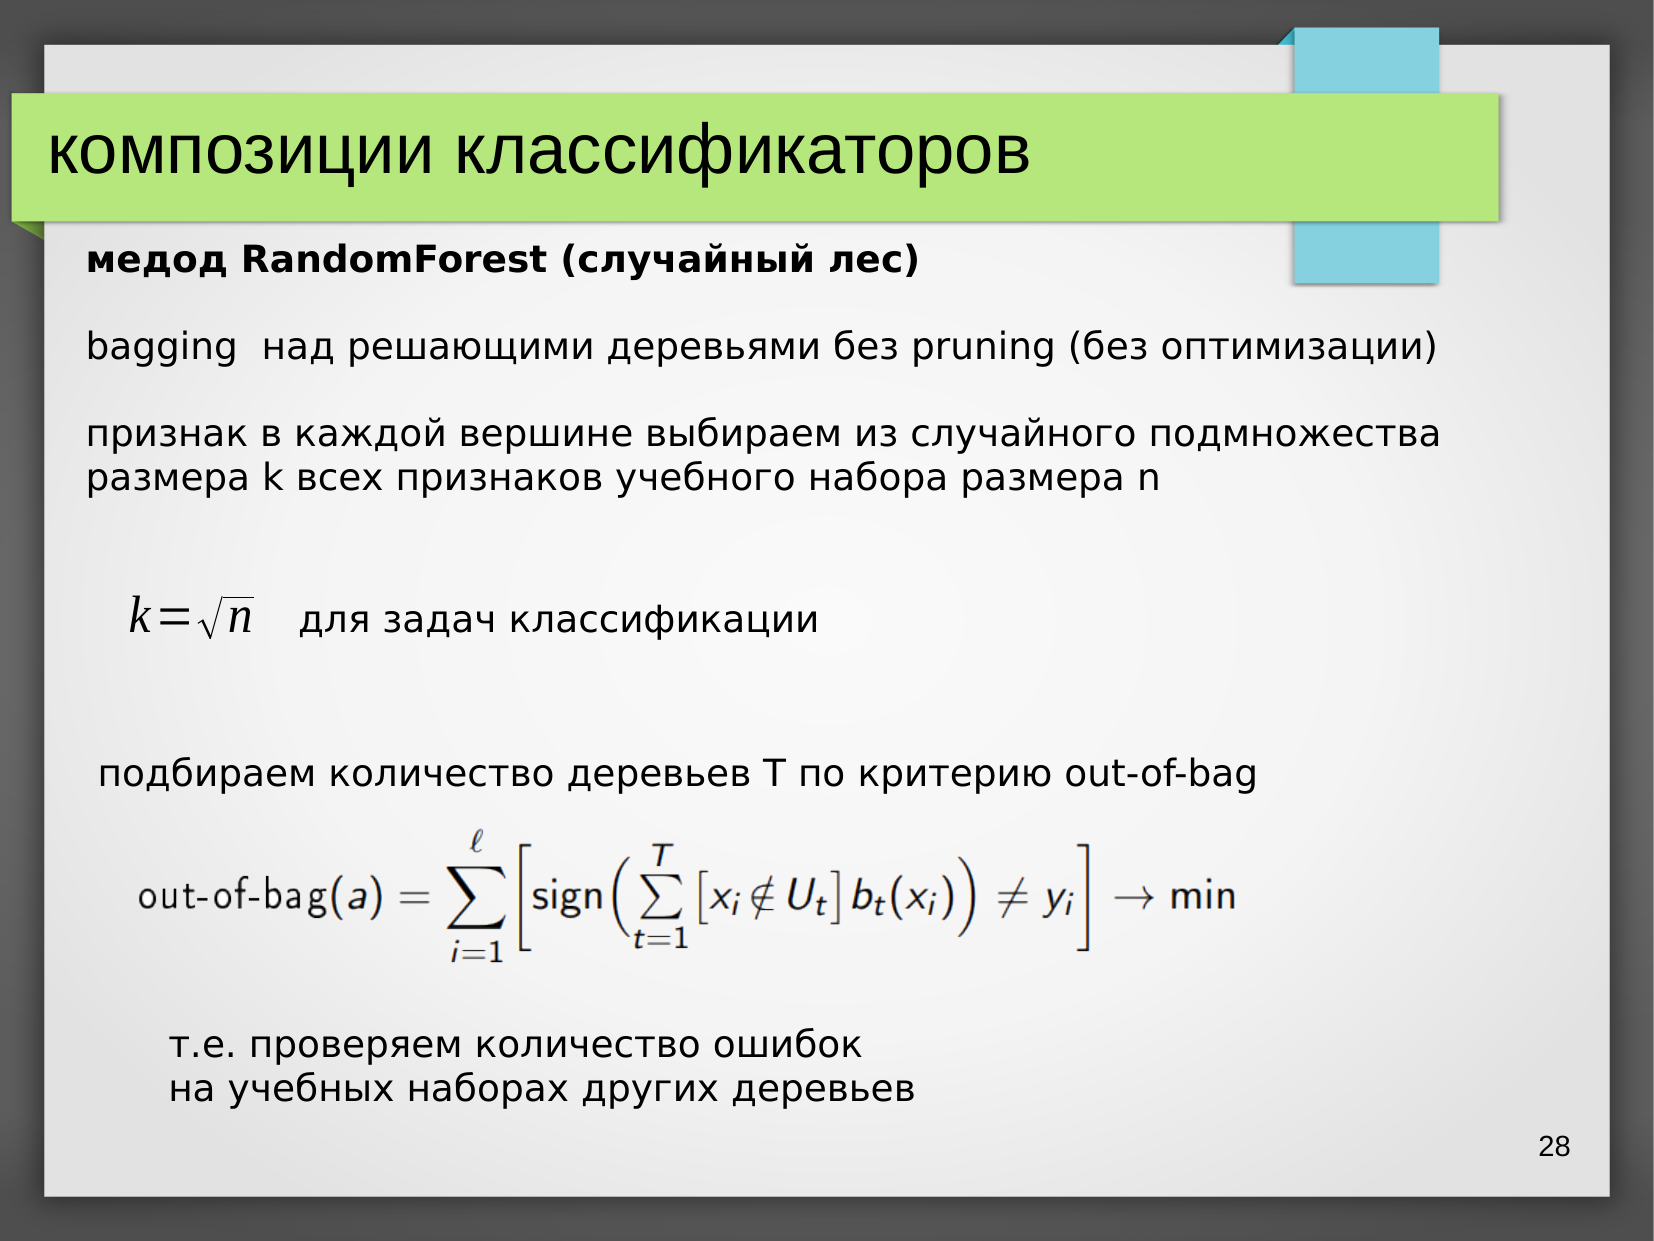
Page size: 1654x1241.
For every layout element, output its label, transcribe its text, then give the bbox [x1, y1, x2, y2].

chart [121, 593, 260, 650]
text_box медод RandomForest (случайный лес) bagging над решающими деревьями без pruning (без оптимизации) признак в каждой вершине выбираем из случайного подмножества размера k всех признаков учебного набора размера n [70, 230, 1548, 507]
text_box т.е. проверяем количество ошибок на учебных наборах других деревьев [153, 1015, 957, 1145]
title композиции классификаторов [47, 109, 1501, 189]
text_box для задач классификации [283, 589, 866, 649]
text_box подбираем количество деревьев T по критерию out-of-bag [82, 744, 1571, 803]
picture [0, 0, 1654, 1241]
